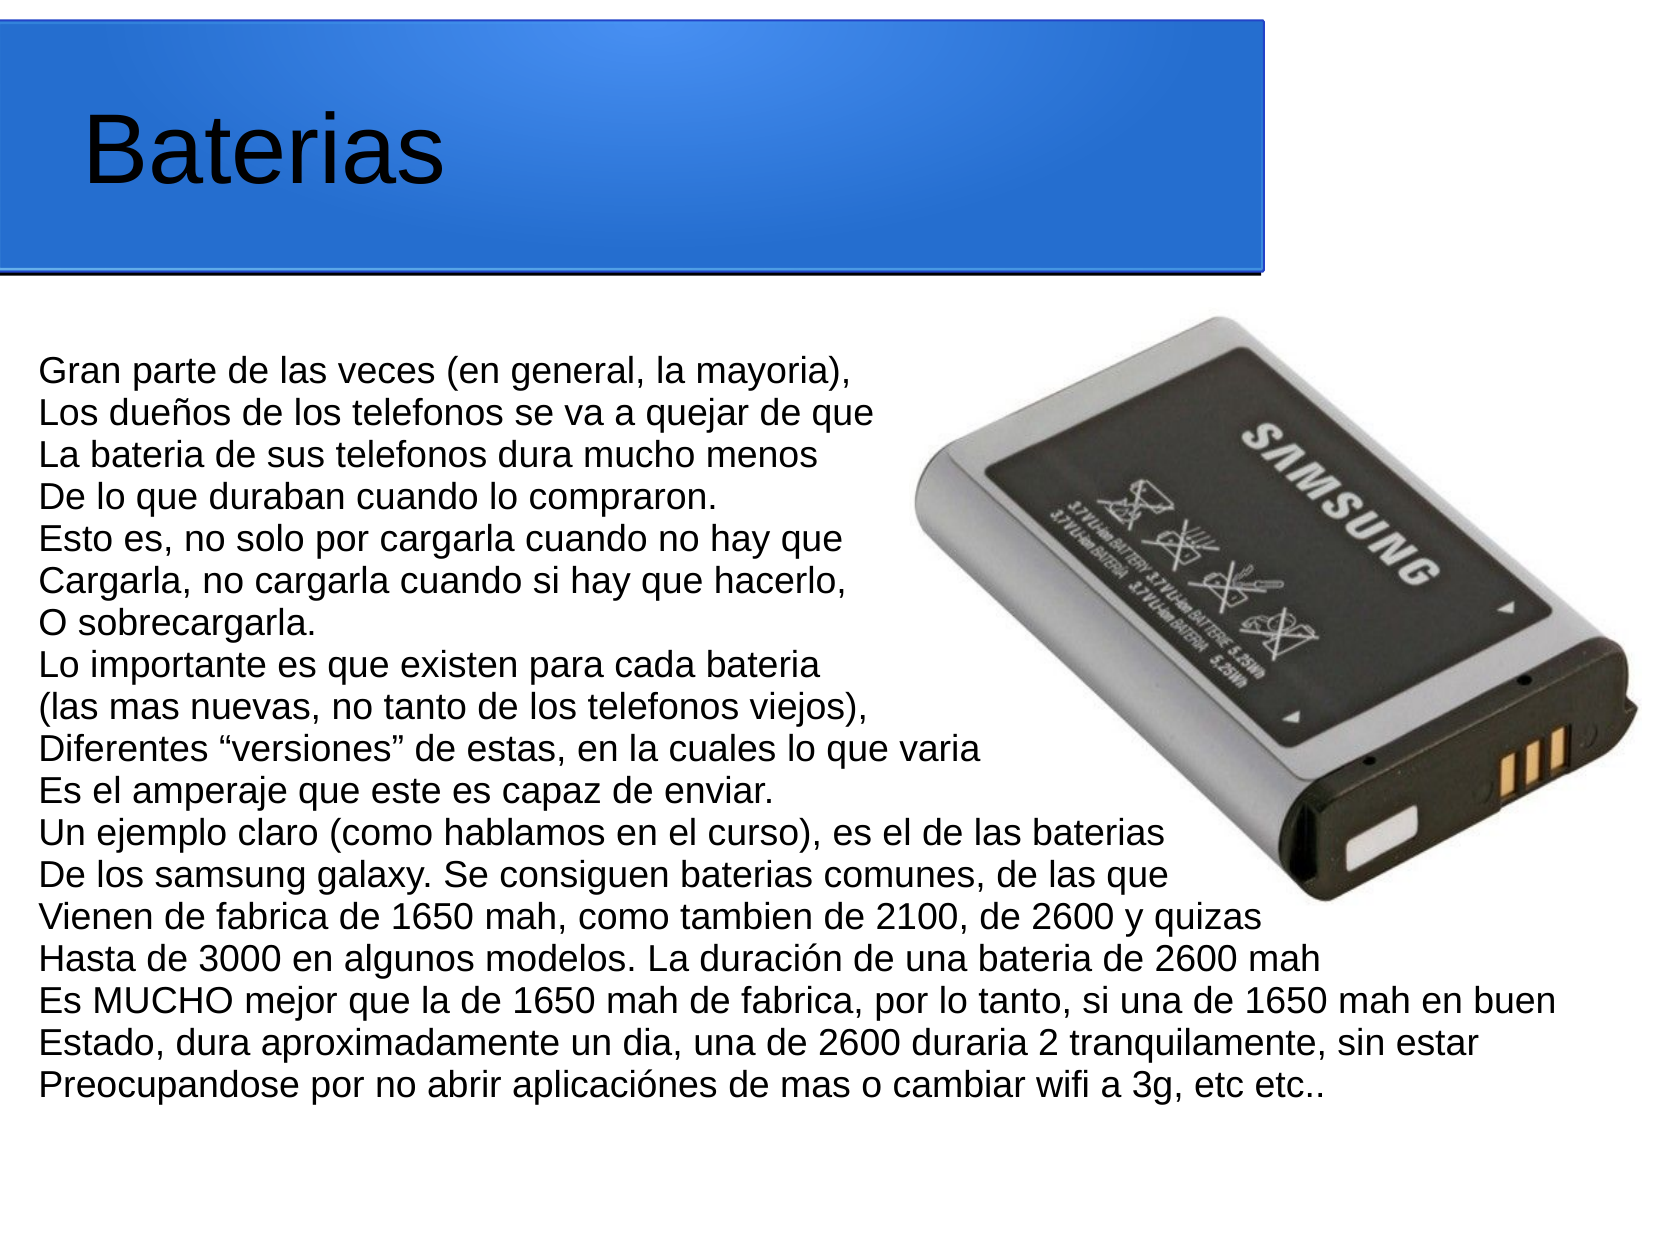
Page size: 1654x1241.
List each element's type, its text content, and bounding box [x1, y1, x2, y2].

title Baterias [82, 47, 1235, 252]
picture [909, 307, 1642, 910]
text_box Gran parte de las veces (en general, la mayoria), Los dueños de los telefonos se va a quejar de que La bateria de sus telefonos dura mucho menos De lo que duraban cuando lo compraron. Esto es, no solo por cargarla cuando no hay que Cargarla, no cargarla cuando si hay que hacerlo, O sobrecargarla. Lo importante es que existen para cada bateria (las mas nuevas, no tanto de los telefonos viejos), Diferentes “versiones” de estas, en la cuales lo que varia Es el amperaje que este es capaz de enviar. Un ejemplo claro (como hablamos en el curso), es el de las baterias De los samsung galaxy. Se consiguen baterias comunes, de las que Vienen de fabrica de 1650 mah, como tambien de 2100, de 2600 y quizas Hasta de 3000 en algunos modelos. La duración de una bateria de 2600 mah Es MUCHO mejor que la de 1650 mah de fabrica, por lo tanto, si una de 1650 mah en buen Estado, dura aproximadamente un dia, una de 2600 duraria 2 tranquilamente, sin estar Preocupandose por no abrir aplicaciónes de mas o cambiar wifi a 3g, etc etc.. [23, 342, 1583, 1114]
